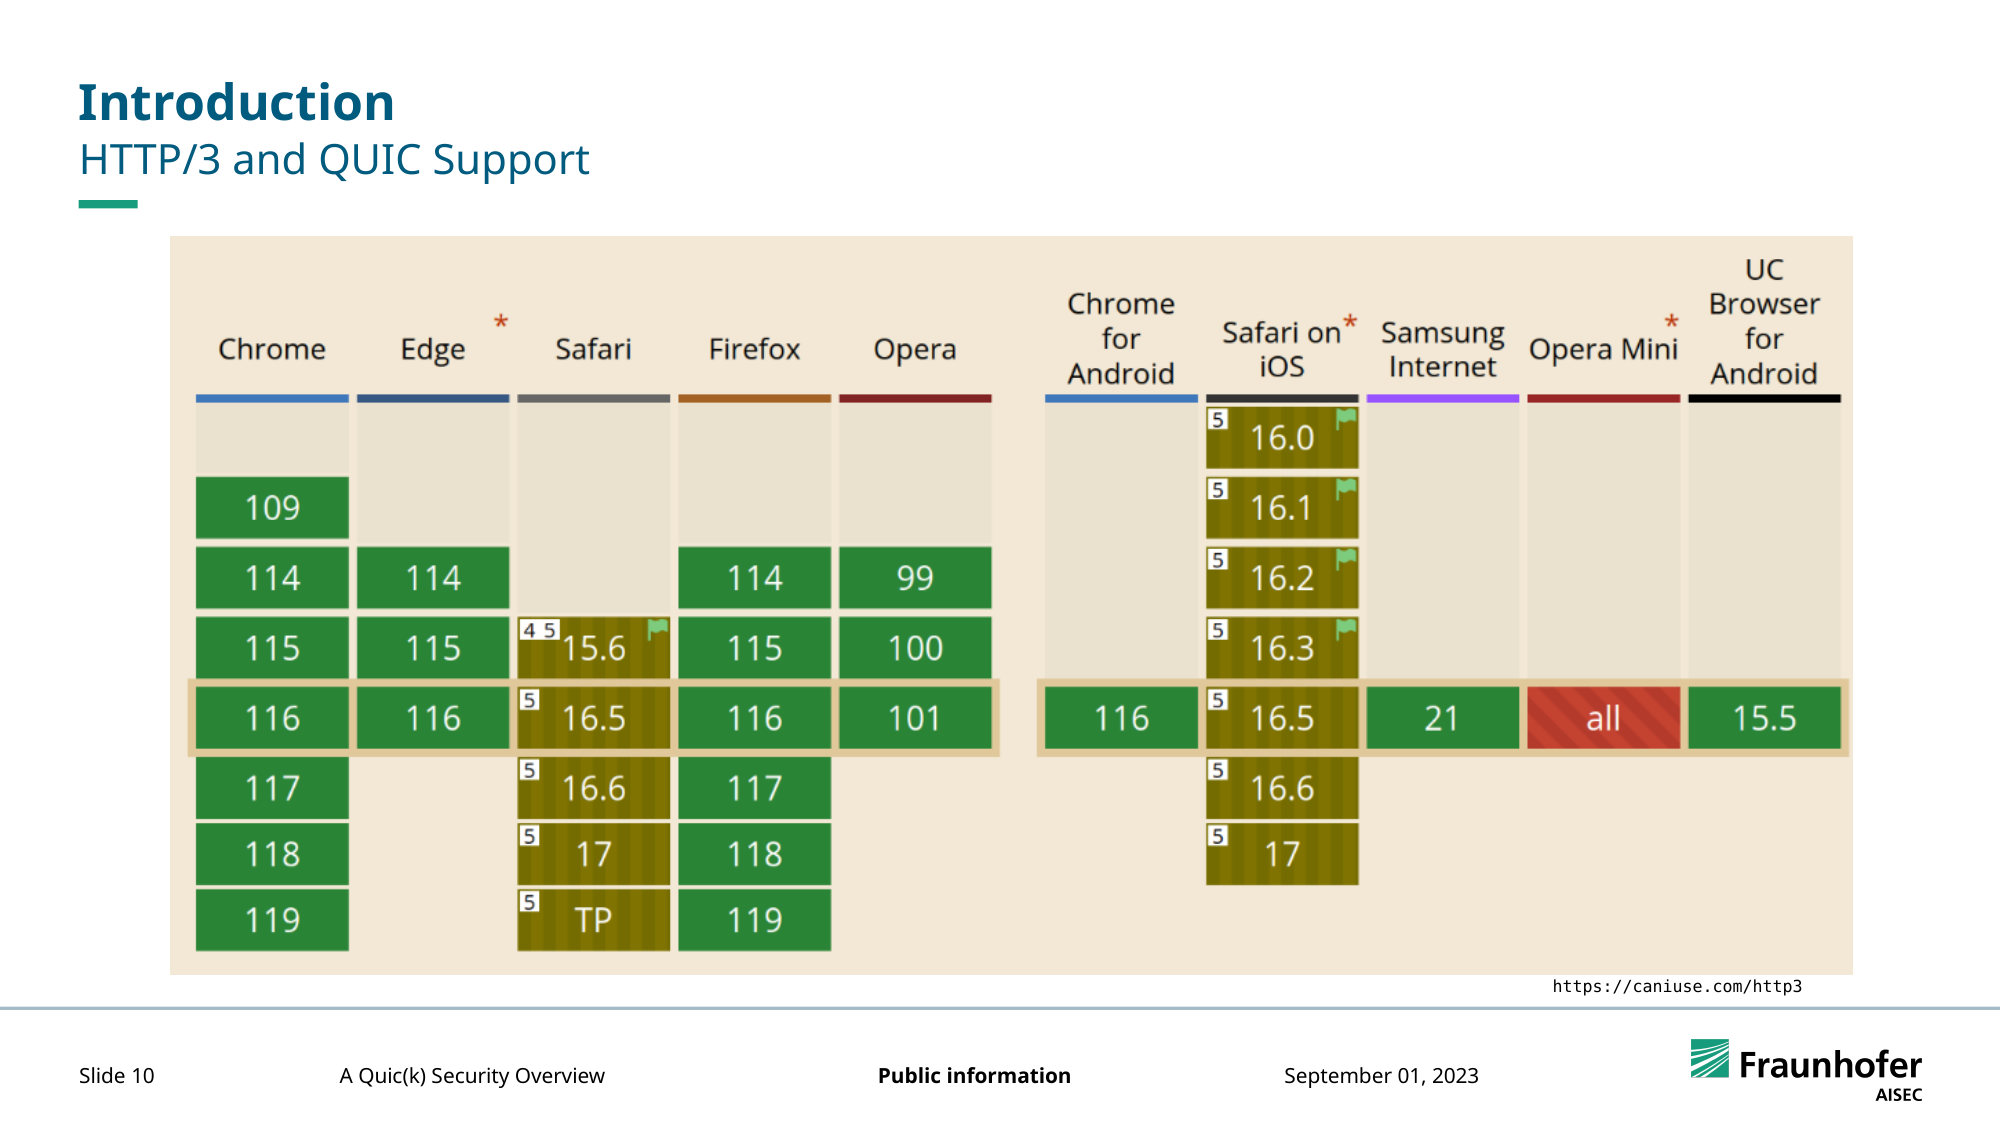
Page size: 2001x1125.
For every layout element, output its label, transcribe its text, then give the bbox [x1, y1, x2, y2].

picture [1691, 1039, 1922, 1101]
list https://caniuse.com/http3 [1505, 975, 1849, 1004]
list HTTP/3 and QUIC Support [78, 127, 1922, 180]
title Introduction [78, 64, 1922, 127]
picture [170, 236, 1853, 975]
